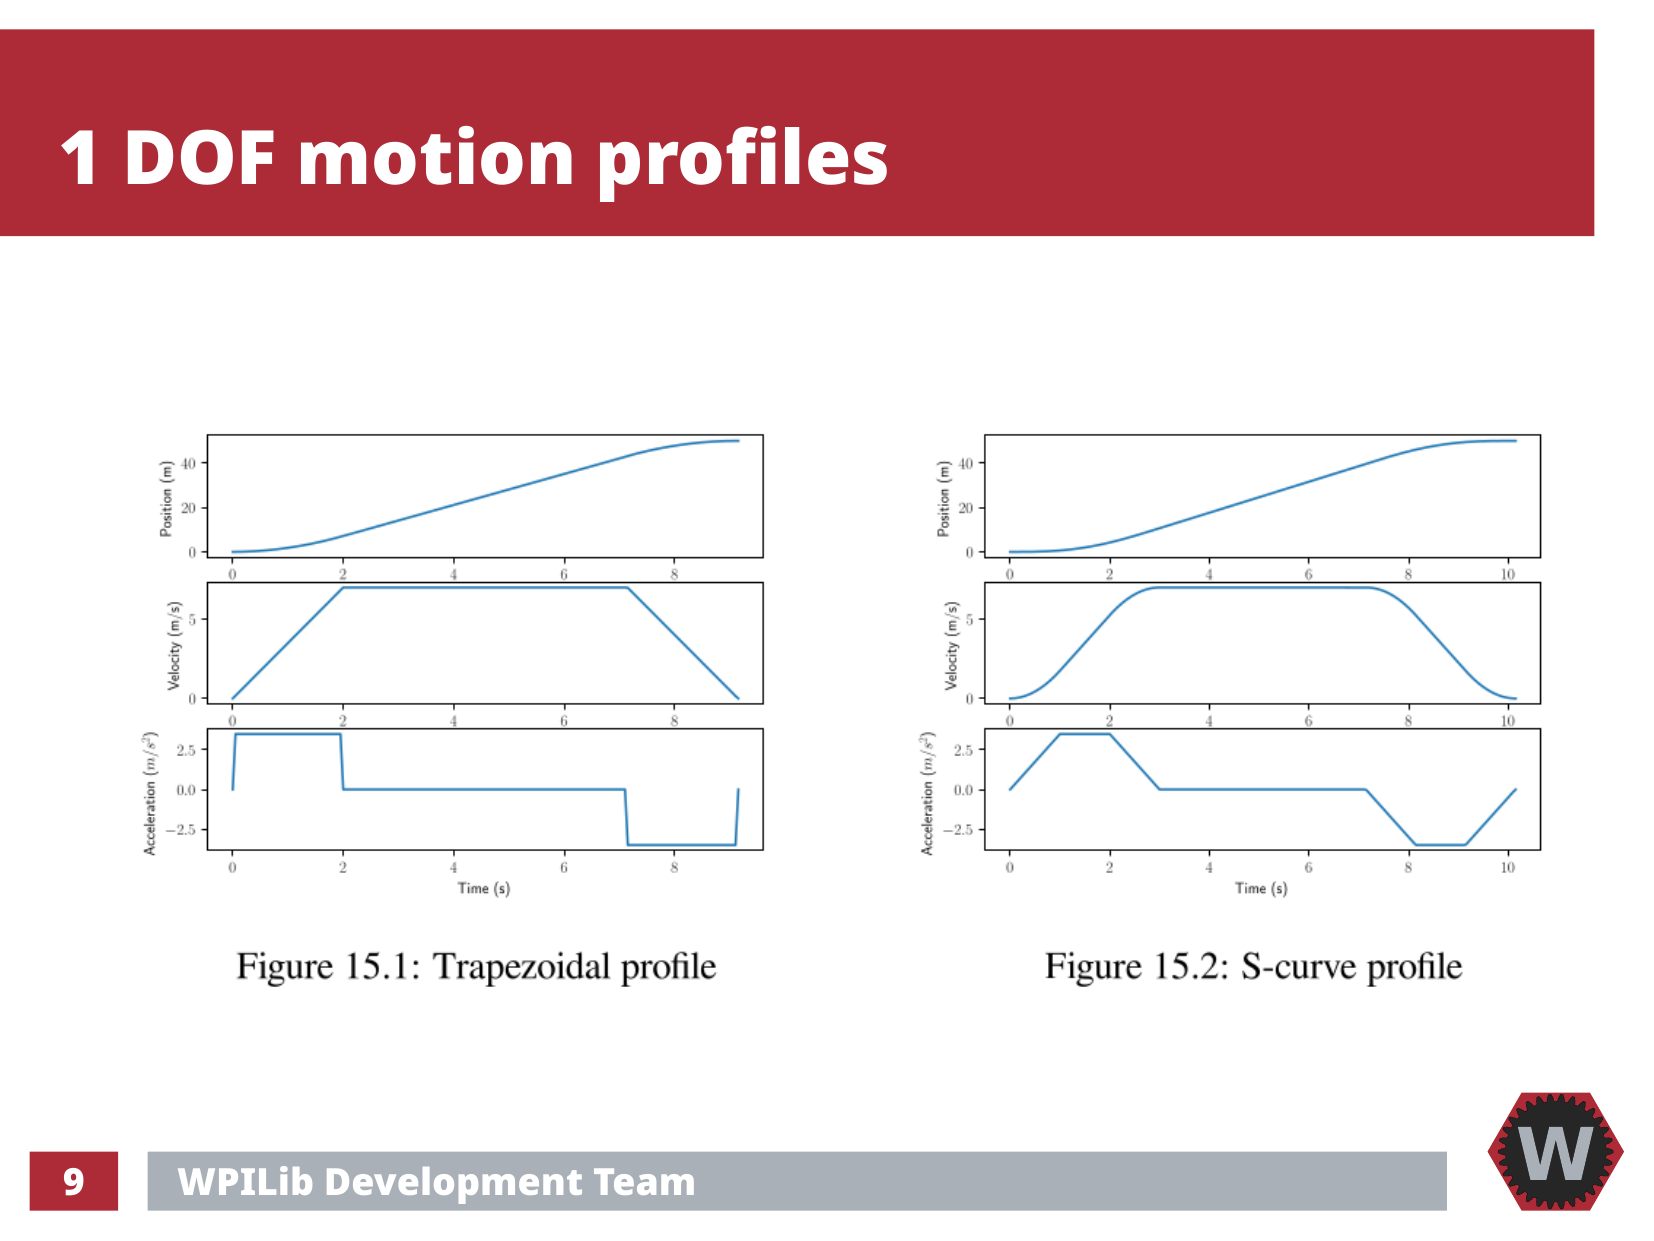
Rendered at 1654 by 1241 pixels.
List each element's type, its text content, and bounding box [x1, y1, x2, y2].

title 1 DOF motion profiles [59, 59, 1595, 207]
picture [118, 411, 1613, 1006]
